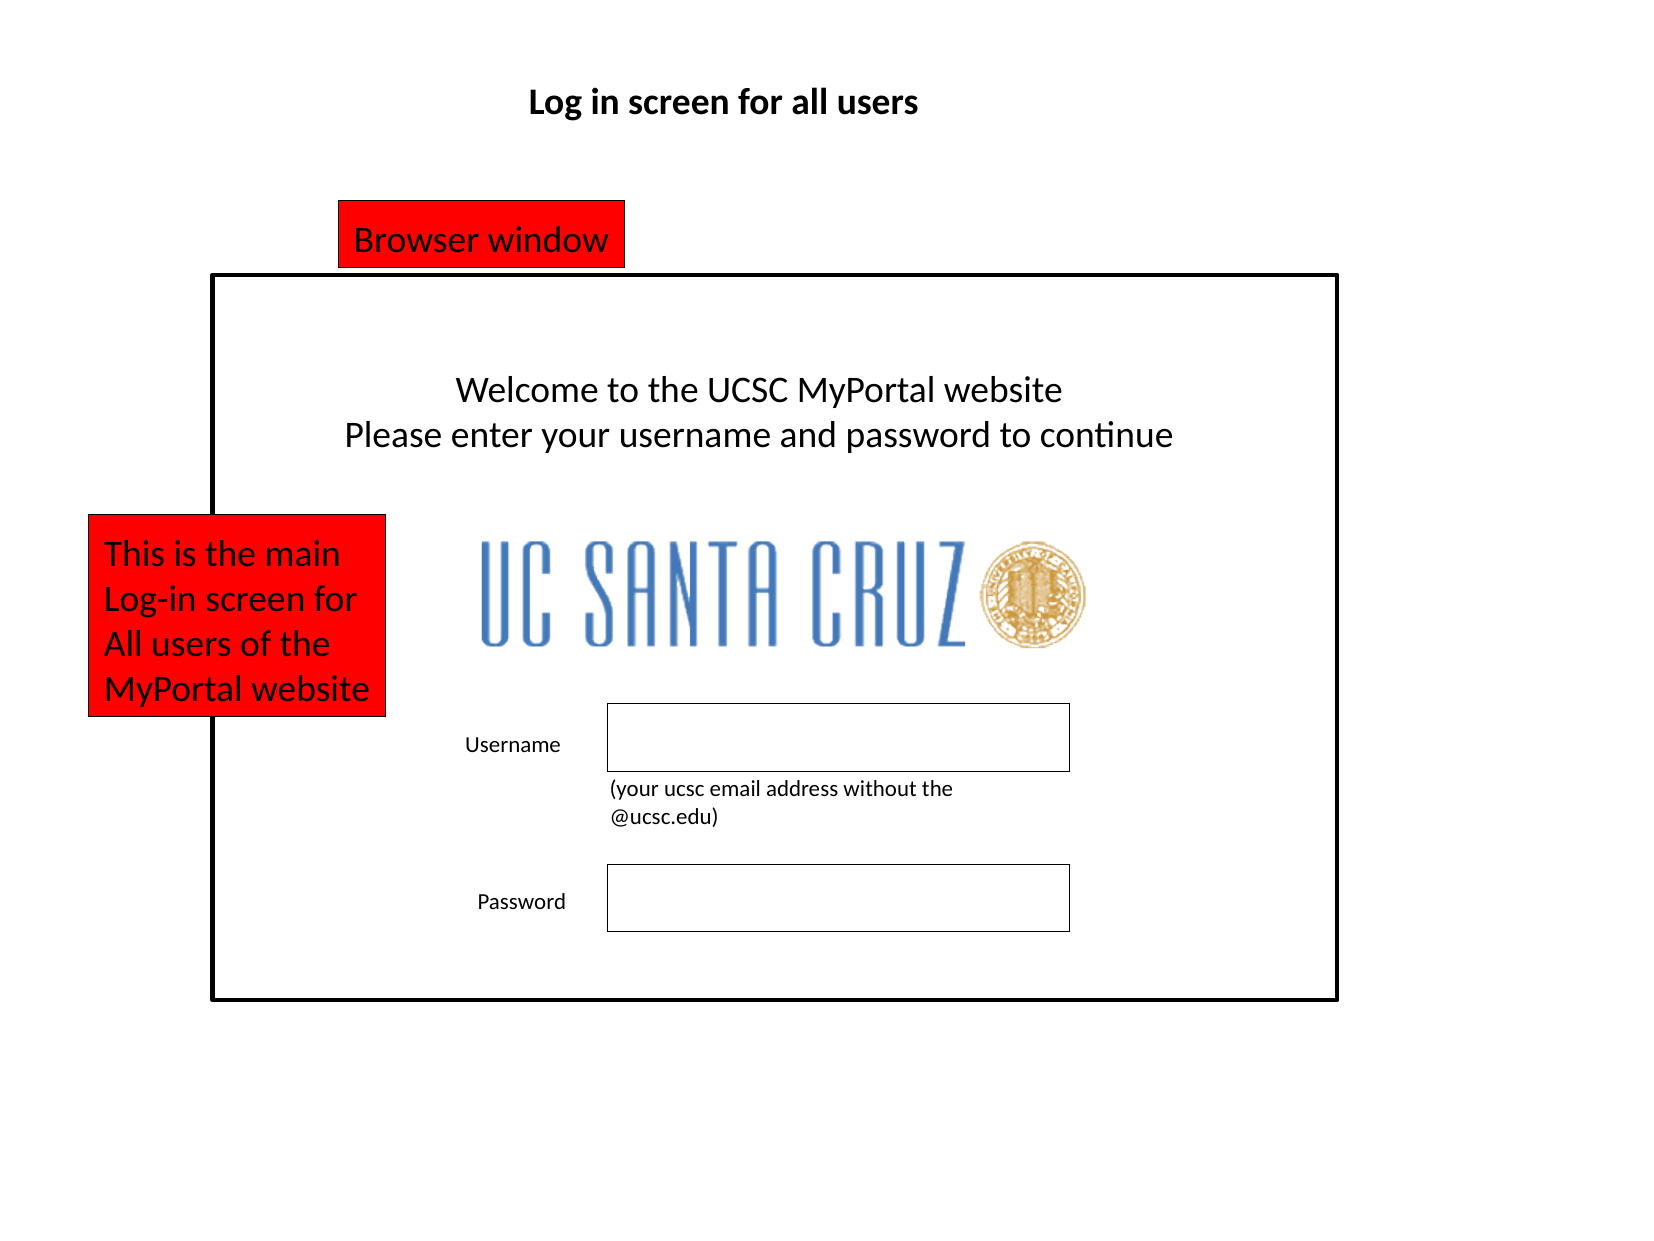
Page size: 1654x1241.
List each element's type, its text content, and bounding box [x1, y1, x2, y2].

text_box Username [450, 714, 582, 765]
text_box Welcome to the UCSC MyPortal website Please enter your username and password to continue [329, 350, 1190, 463]
text_box This is the main Log-in screen for All users of the MyPortal website [88, 514, 386, 717]
text_box Password [462, 871, 582, 922]
text_box (your ucsc email address without the @ucsc.edu) [594, 758, 1083, 837]
picture [474, 524, 1094, 666]
text_box Log in screen for all users [514, 62, 935, 131]
text_box Browser window [338, 200, 625, 268]
